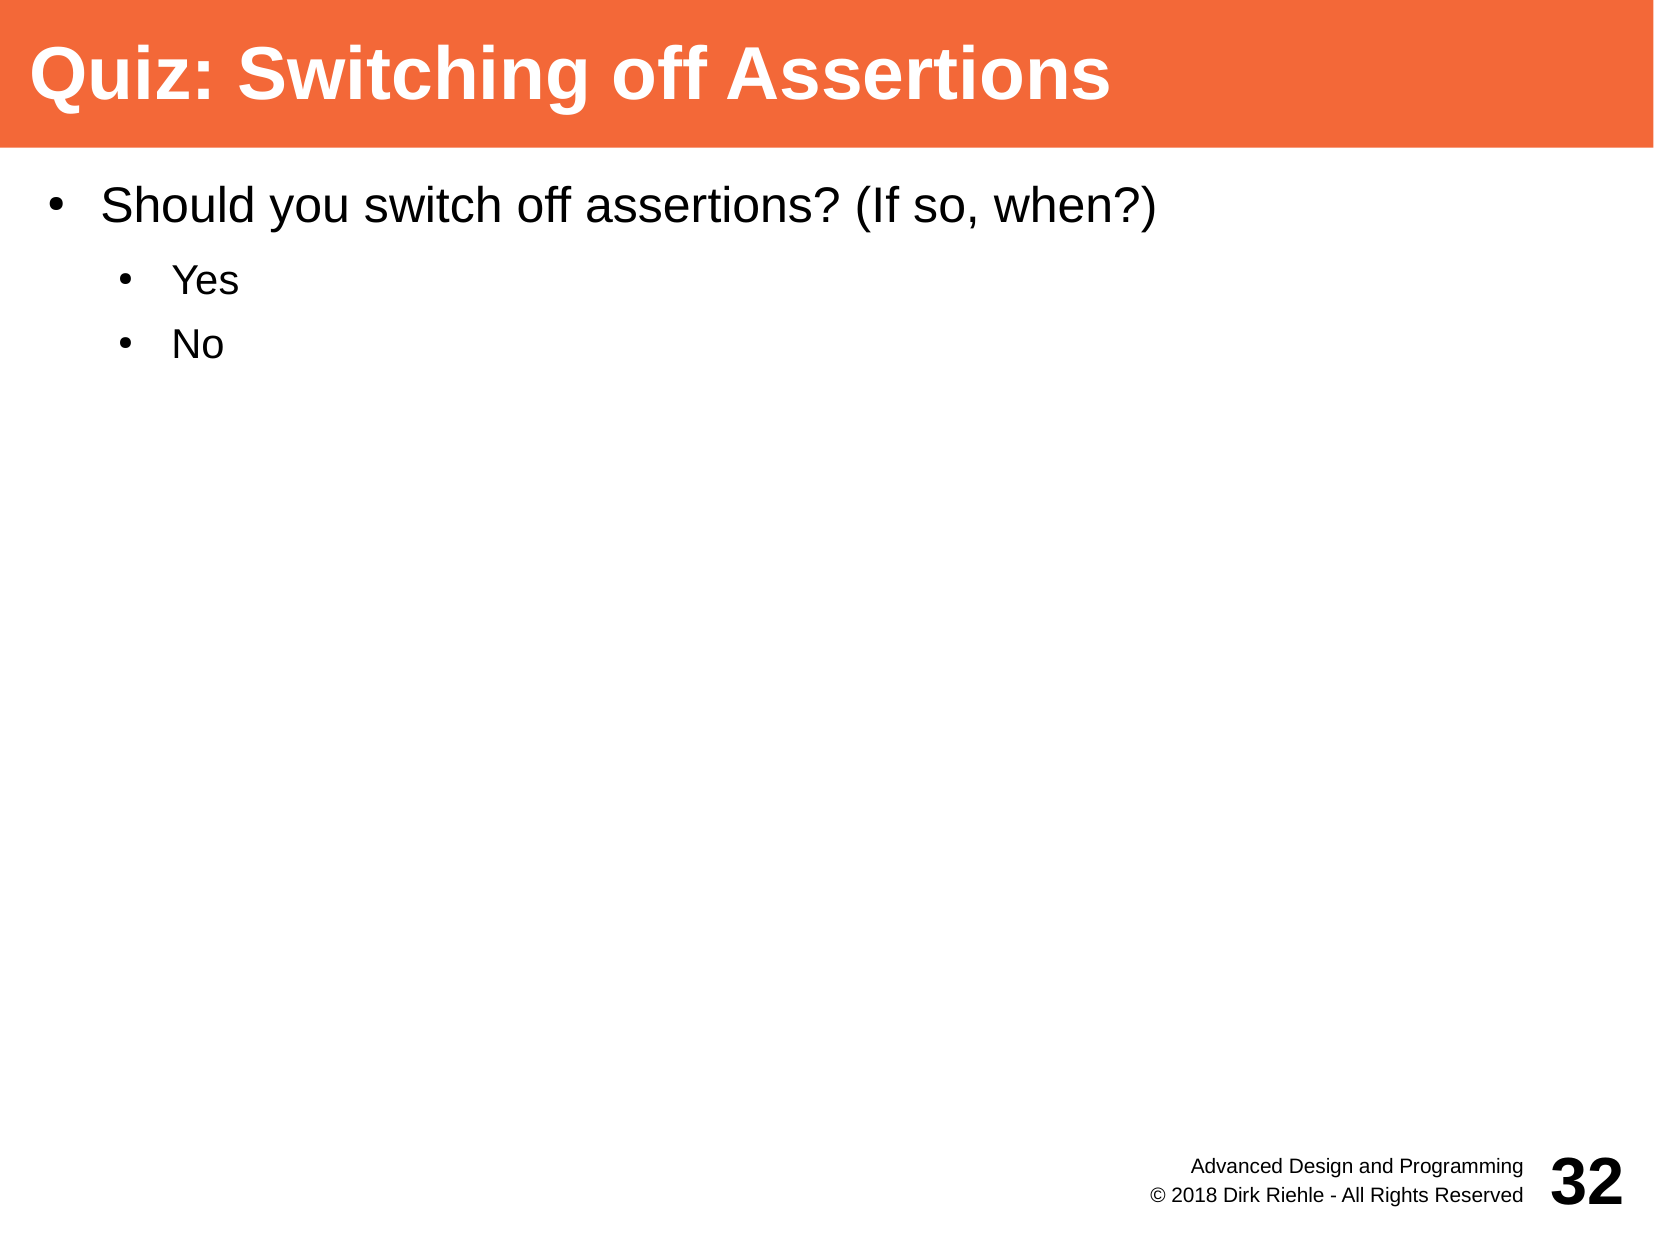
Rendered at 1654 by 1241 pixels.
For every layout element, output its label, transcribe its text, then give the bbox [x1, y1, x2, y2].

title Quiz: Switching off Assertions [0, 0, 1654, 148]
list Should you switch off assertions? (If so, when?) Yes No [29, 177, 1625, 1063]
